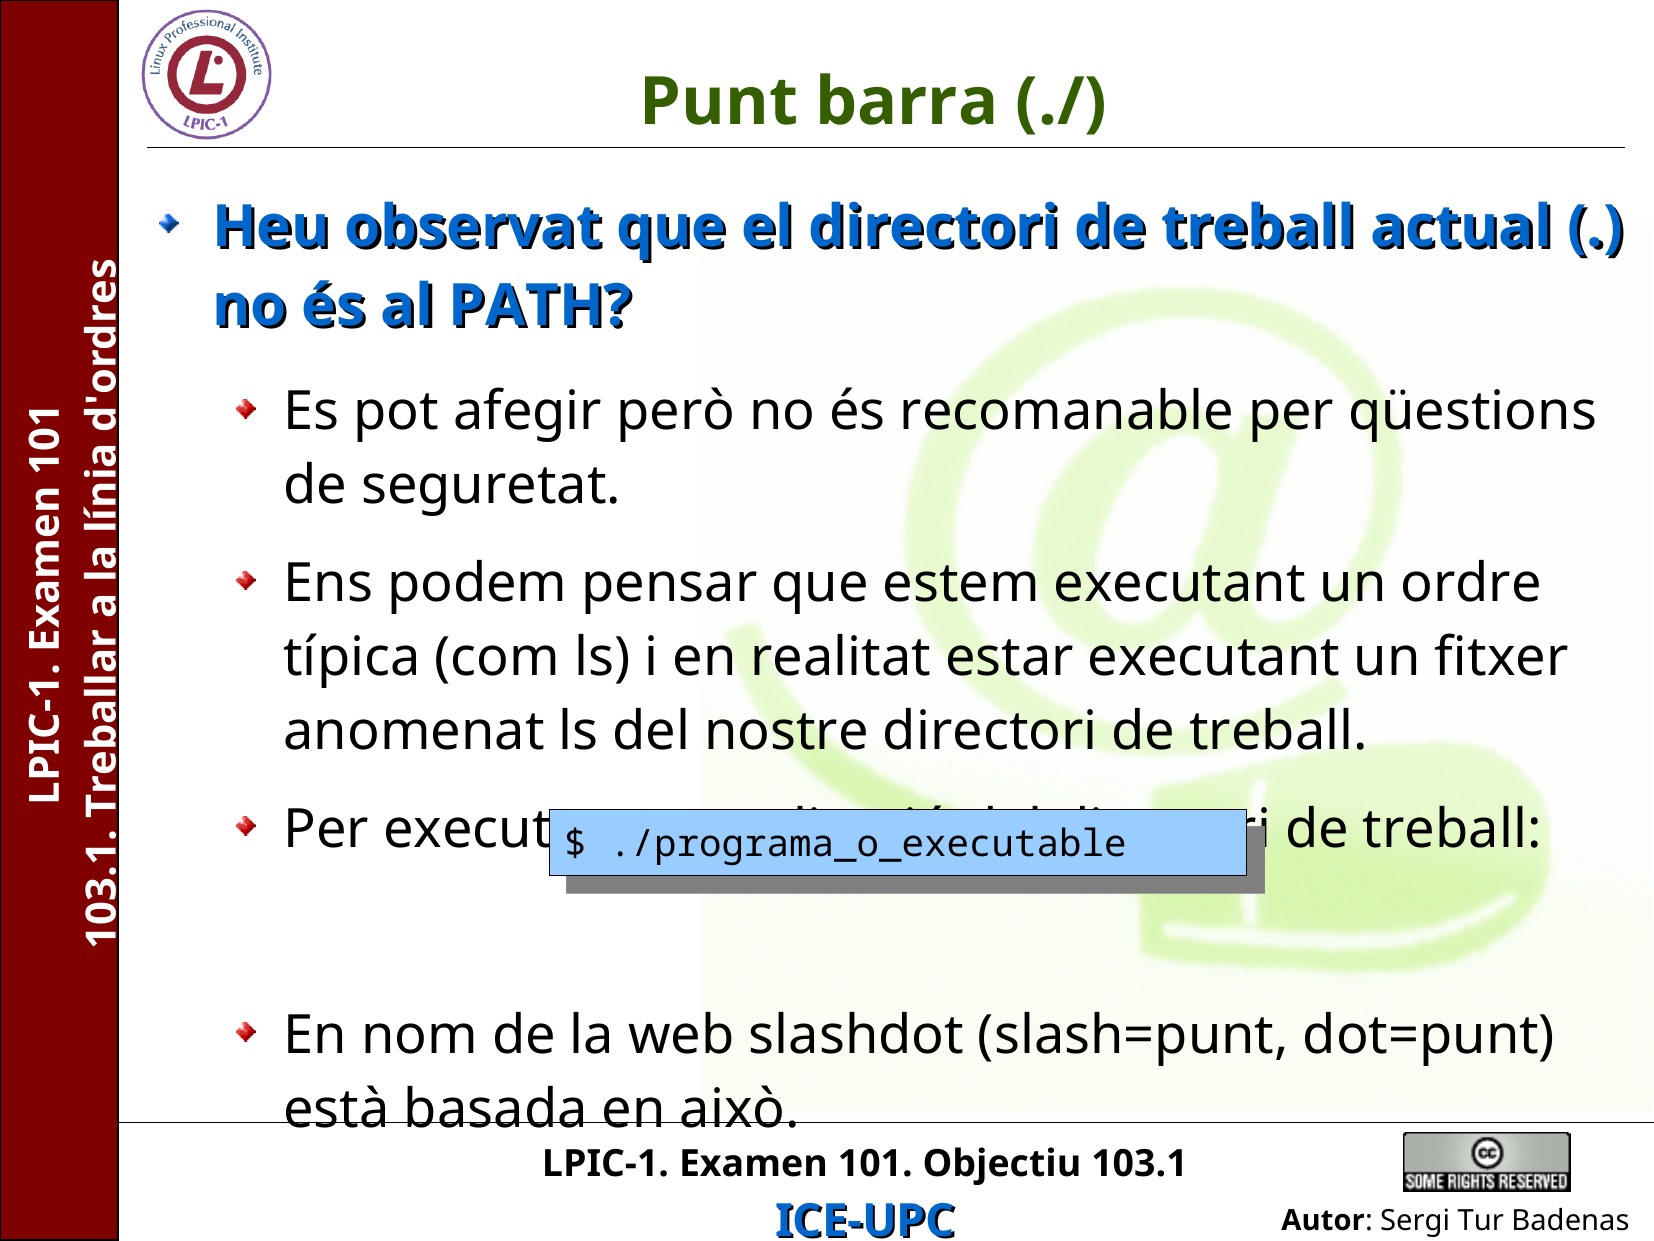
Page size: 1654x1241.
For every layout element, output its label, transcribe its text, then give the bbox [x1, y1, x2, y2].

picture [1403, 1132, 1571, 1192]
picture [795, 1044, 809, 1050]
picture [1311, 1044, 1325, 1050]
list Heu observat que el directori de treball actual (.) no és al PATH? Es pot afegir però no és recomanable per qüestions de seguretat. Ens podem pensar que estem executant un ordre típica (com ls) i en realitat estar executant un fitxer anomenat ls del nostre directori de treball. Per executar una aplicació del directori de treball: En nom de la web slashdot (slash=punt, dot=punt) està basada en això. [141, 183, 1630, 1044]
picture [1041, 1044, 1055, 1050]
picture [760, 1101, 777, 1113]
picture [711, 1044, 726, 1050]
picture [920, 1044, 935, 1050]
picture [1345, 1044, 1360, 1050]
picture [1164, 1044, 1178, 1050]
title Punt barra (./) [129, 56, 1619, 141]
picture [700, 217, 1654, 1113]
picture [887, 1044, 901, 1050]
text_box $ ./programa_o_executable [549, 809, 1247, 870]
picture [1197, 1044, 1211, 1050]
picture [135, 5, 277, 56]
picture [1461, 1044, 1475, 1050]
picture [1429, 1044, 1443, 1050]
